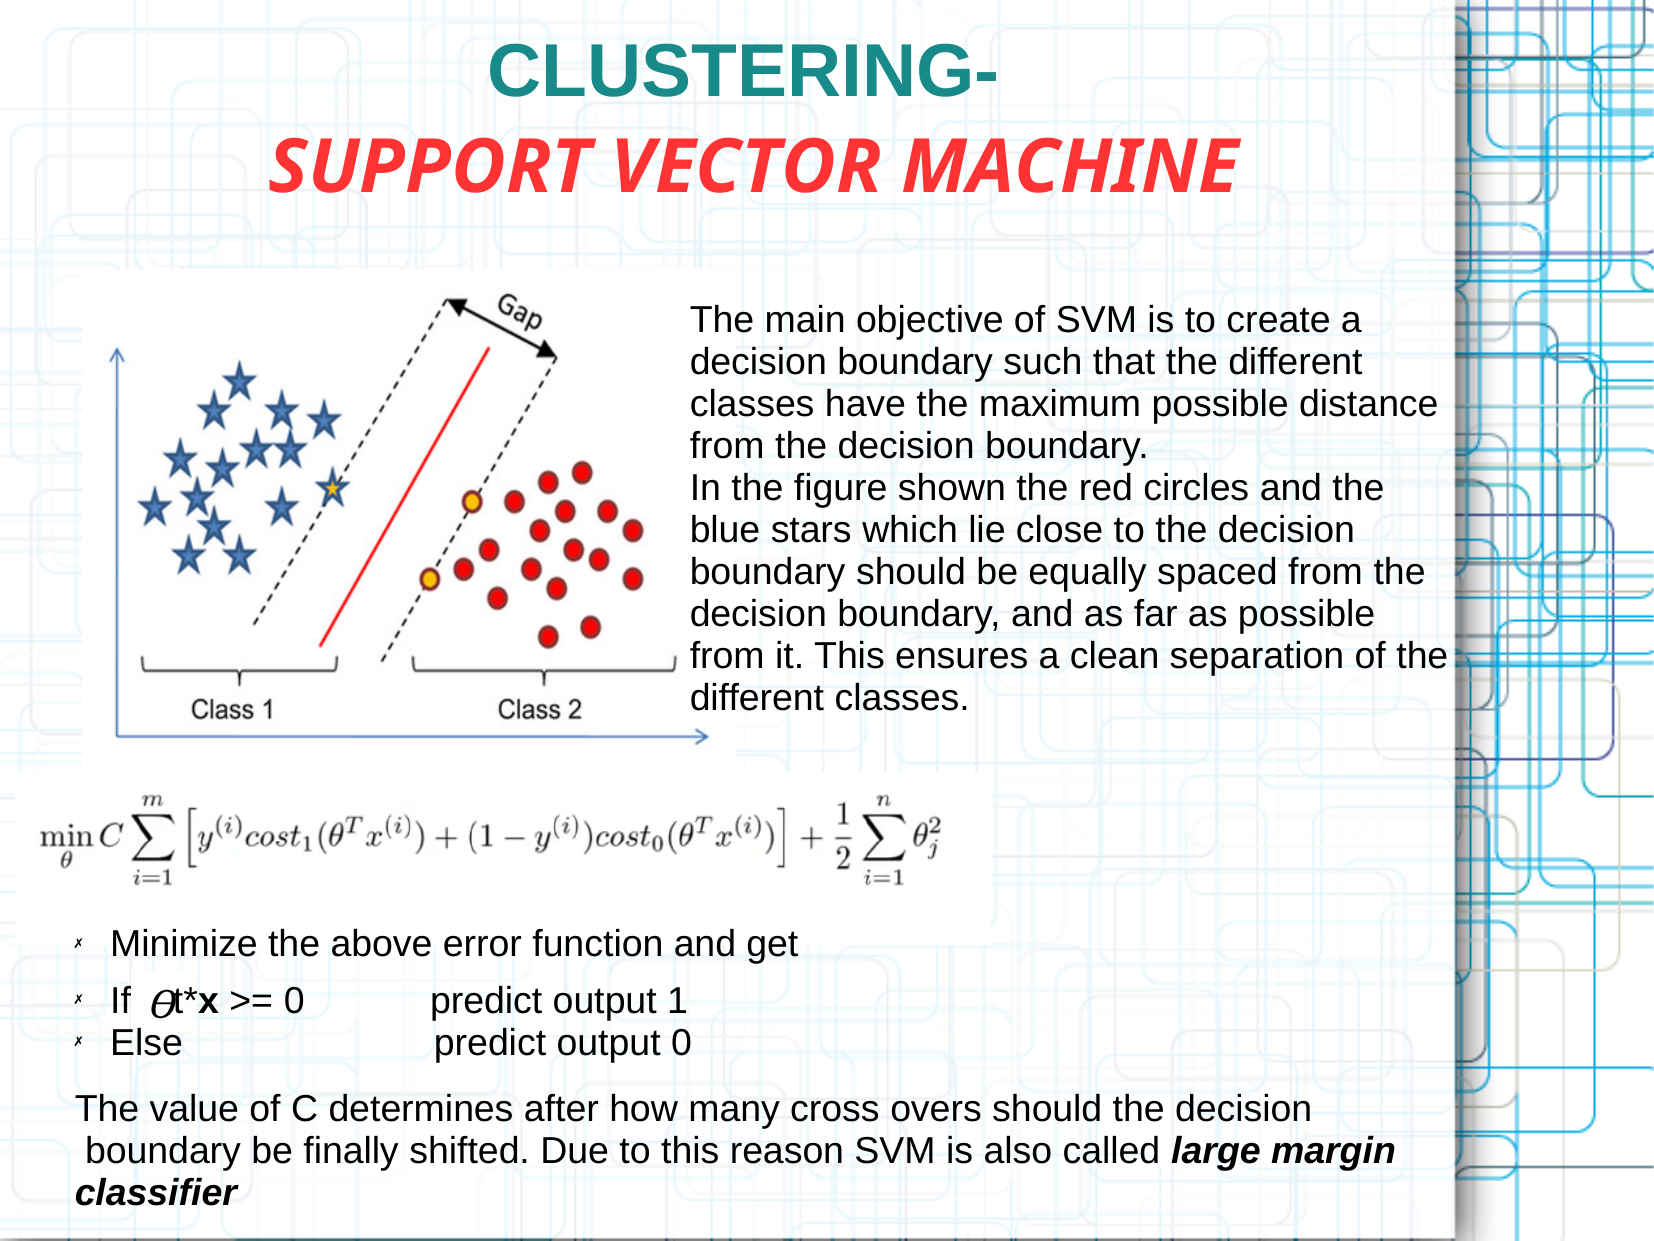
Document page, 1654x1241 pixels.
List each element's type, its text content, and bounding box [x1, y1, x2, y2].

picture [0, 0, 1654, 1241]
text_box The main objective of SVM is to create a decision boundary such that the different classes have the maximum possible distance from the decision boundary. In the figure shown the red circles and the blue stars which lie close to the decision boundary should be equally spaced from the decision boundary, and as far as possible from it. This ensures a clean separation of the different classes. [675, 291, 1464, 768]
text_box The value of C determines after how many cross overs should the decision boundary be finally shifted. Due to this reason SVM is also called large margin classifier [60, 1080, 1422, 1221]
text_box If t*x >= 0 predict output 1 Else predict output 0 [60, 971, 708, 1071]
text_box Minimize the above error function and get [60, 915, 835, 972]
title CLUSTERING- SUPPORT VECTOR MACHINE [75, 17, 1434, 226]
